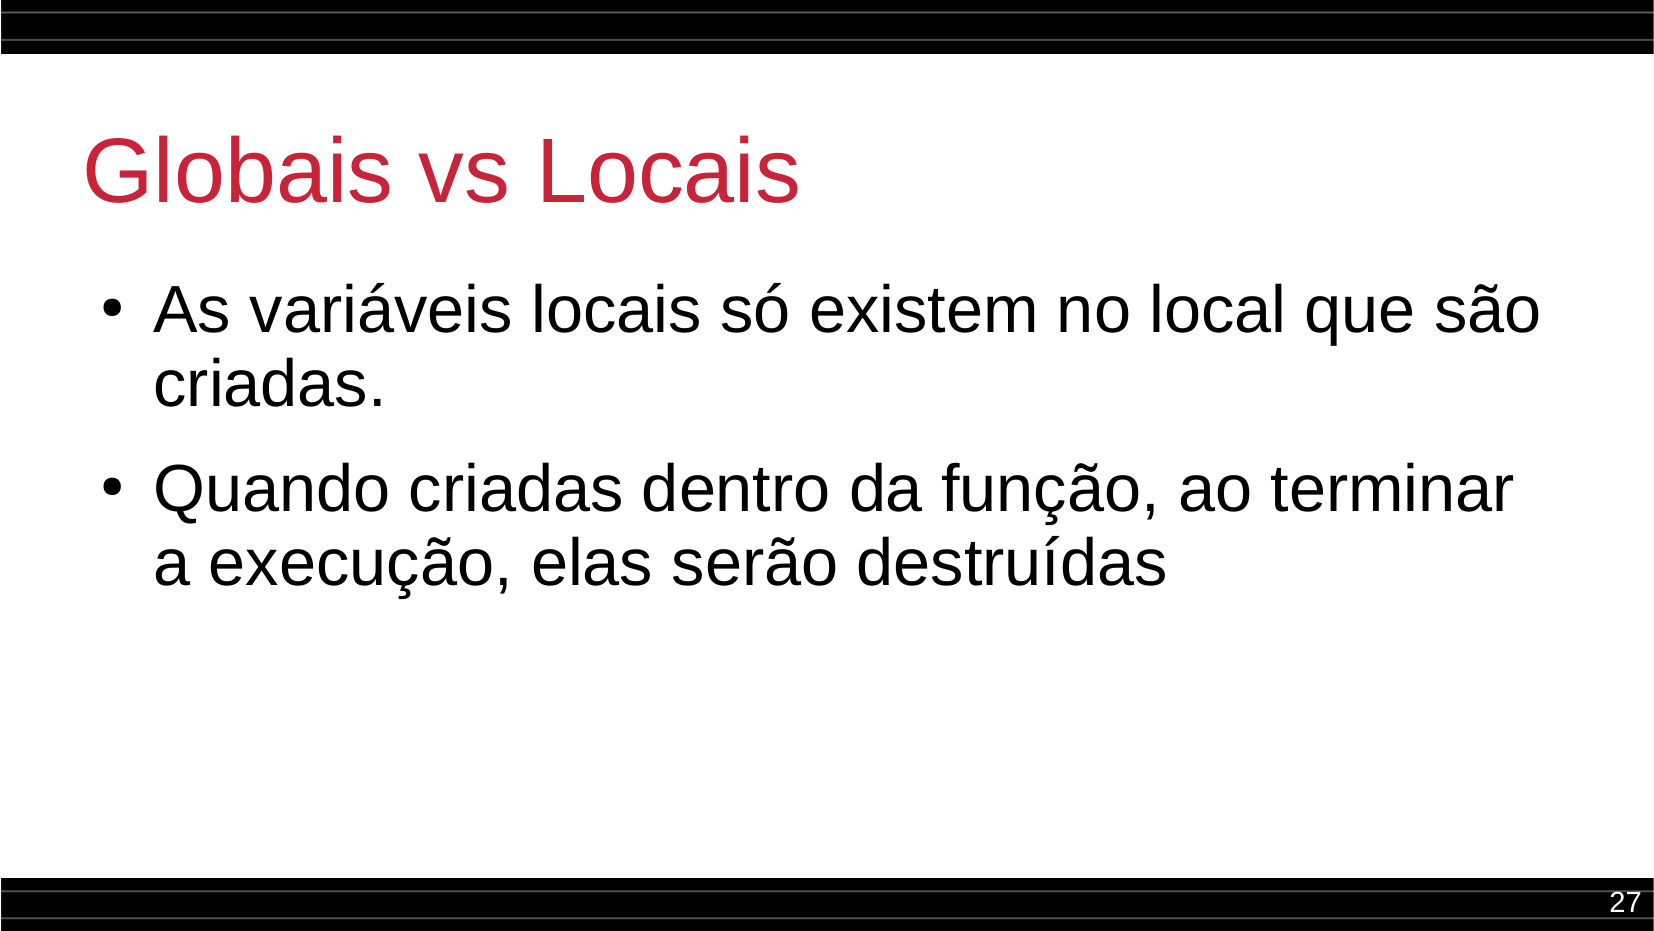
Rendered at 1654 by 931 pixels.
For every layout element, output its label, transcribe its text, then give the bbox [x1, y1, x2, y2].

title Globais vs Locais [82, 92, 1571, 249]
list As variáveis locais só existem no local que são criadas. Quando criadas dentro da função, ao terminar a execução, elas serão destruídas [82, 271, 1571, 758]
picture [1, 0, 1654, 54]
picture [1, 878, 1654, 931]
